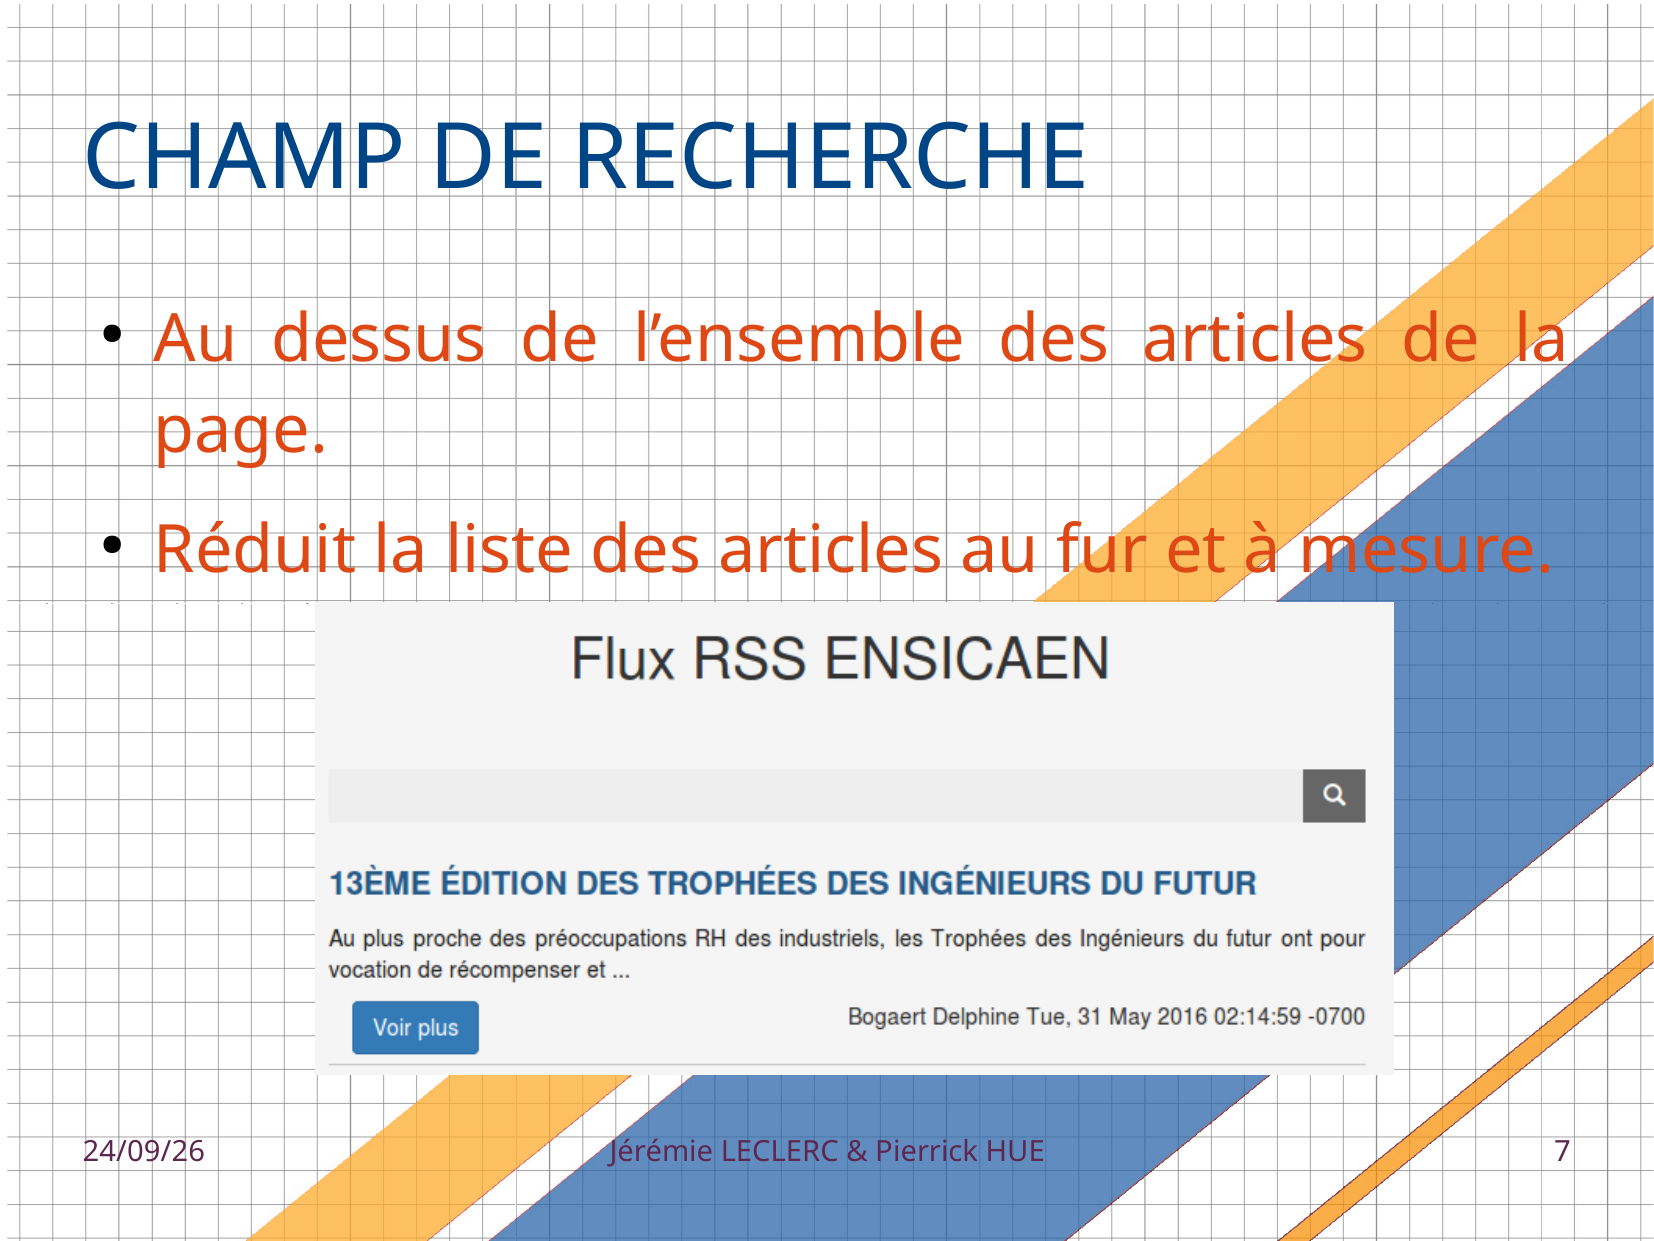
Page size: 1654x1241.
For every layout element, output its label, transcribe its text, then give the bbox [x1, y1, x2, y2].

title Champ de recherche [82, 49, 1571, 257]
picture [7, 4, 1654, 1241]
list Au dessus de l’ensemble des articles de la page. Réduit la liste des articles au fur et à mesure. [82, 290, 1571, 1010]
